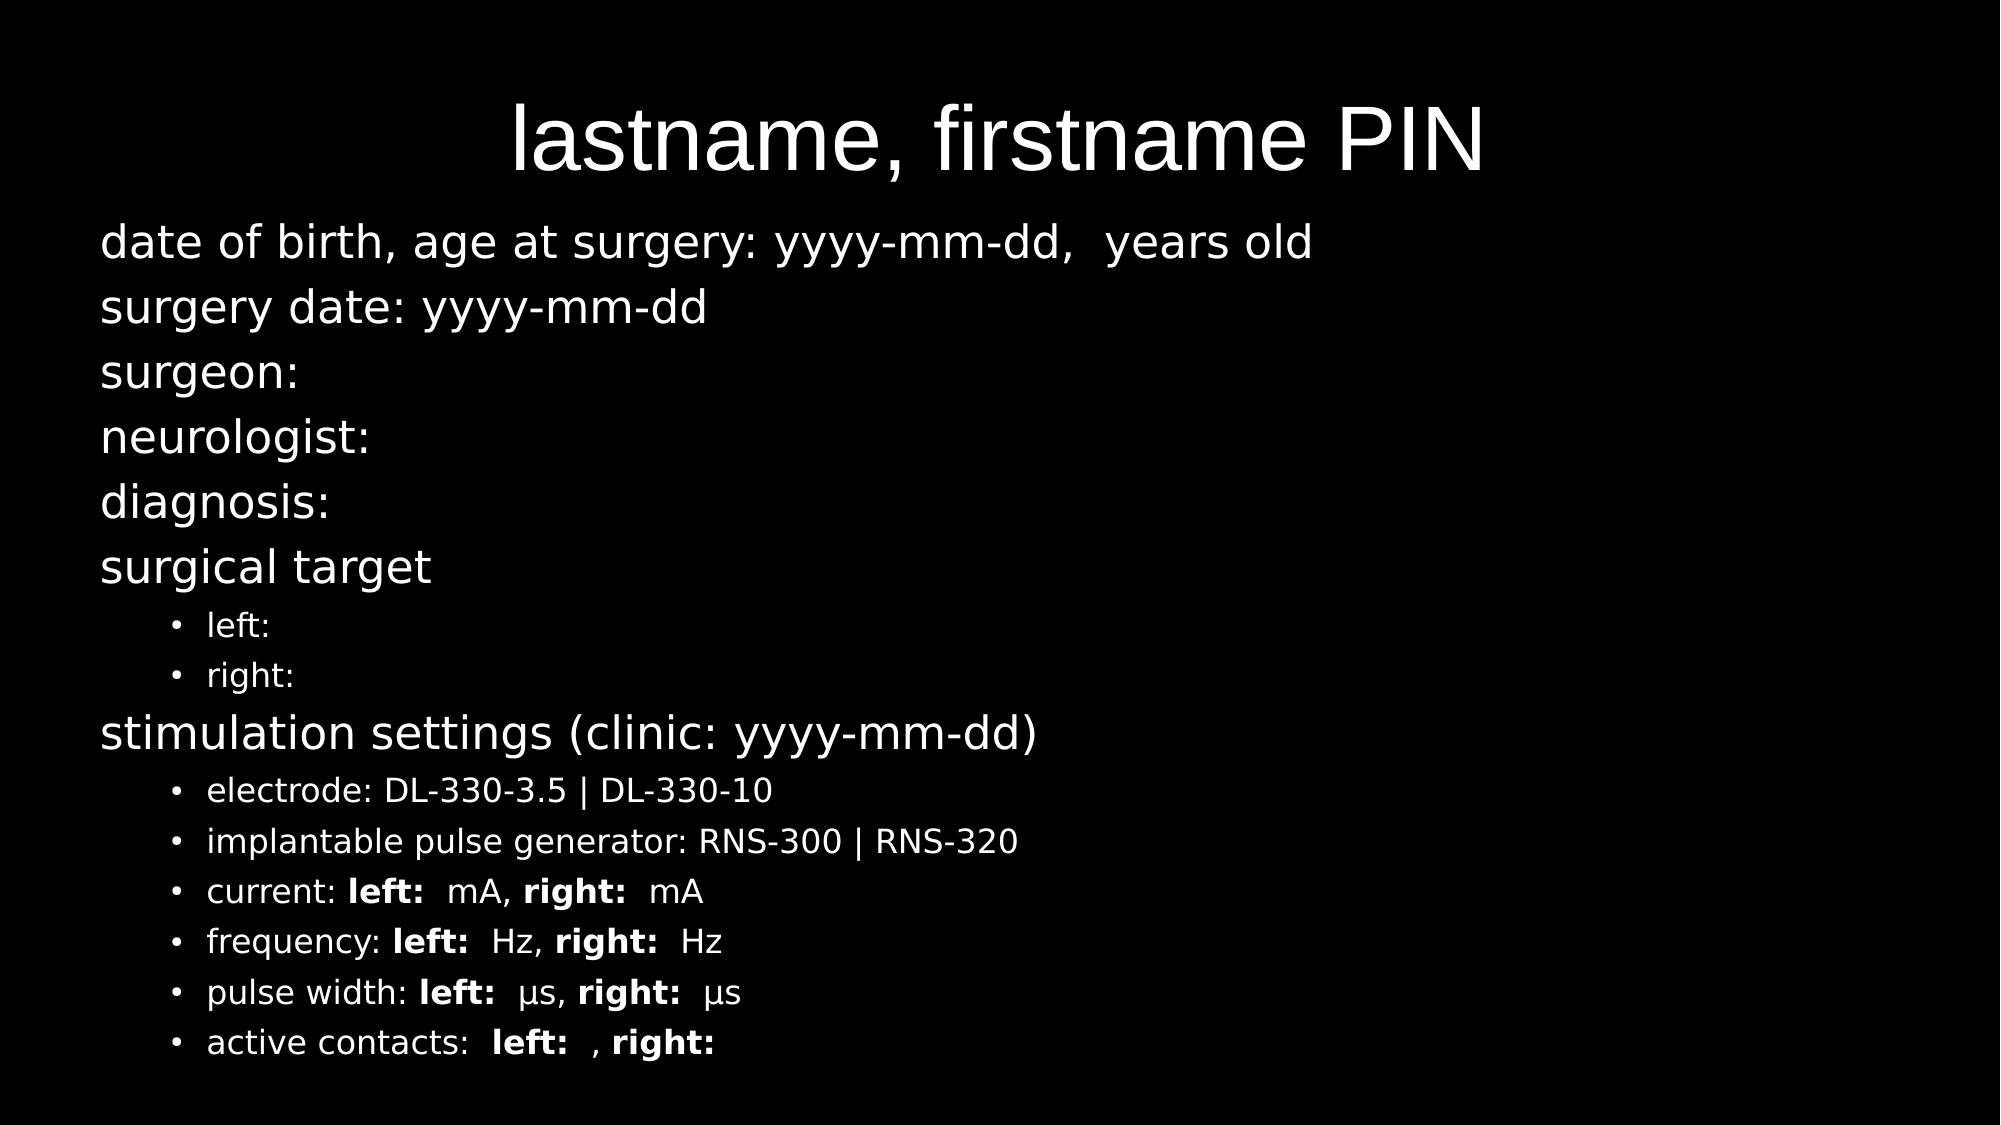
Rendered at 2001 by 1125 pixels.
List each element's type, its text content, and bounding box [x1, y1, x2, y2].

title lastname, firstname PIN [99, 44, 1900, 215]
subtitle date of birth, age at surgery: yyyy-mm-dd, years old surgery date: yyyy-mm-dd surgeon: neurologist: diagnosis: surgical target left: right: stimulation settings (clinic: yyyy-mm-dd) electrode: DL-330-3.5 | DL-330-10 implantable pulse generator: RNS-300 | RNS-320 current: left: mA, right: mA frequency: left: Hz, right: Hz pulse width: left: μs, right: μs active contacts: left: , right: [99, 215, 1900, 1063]
